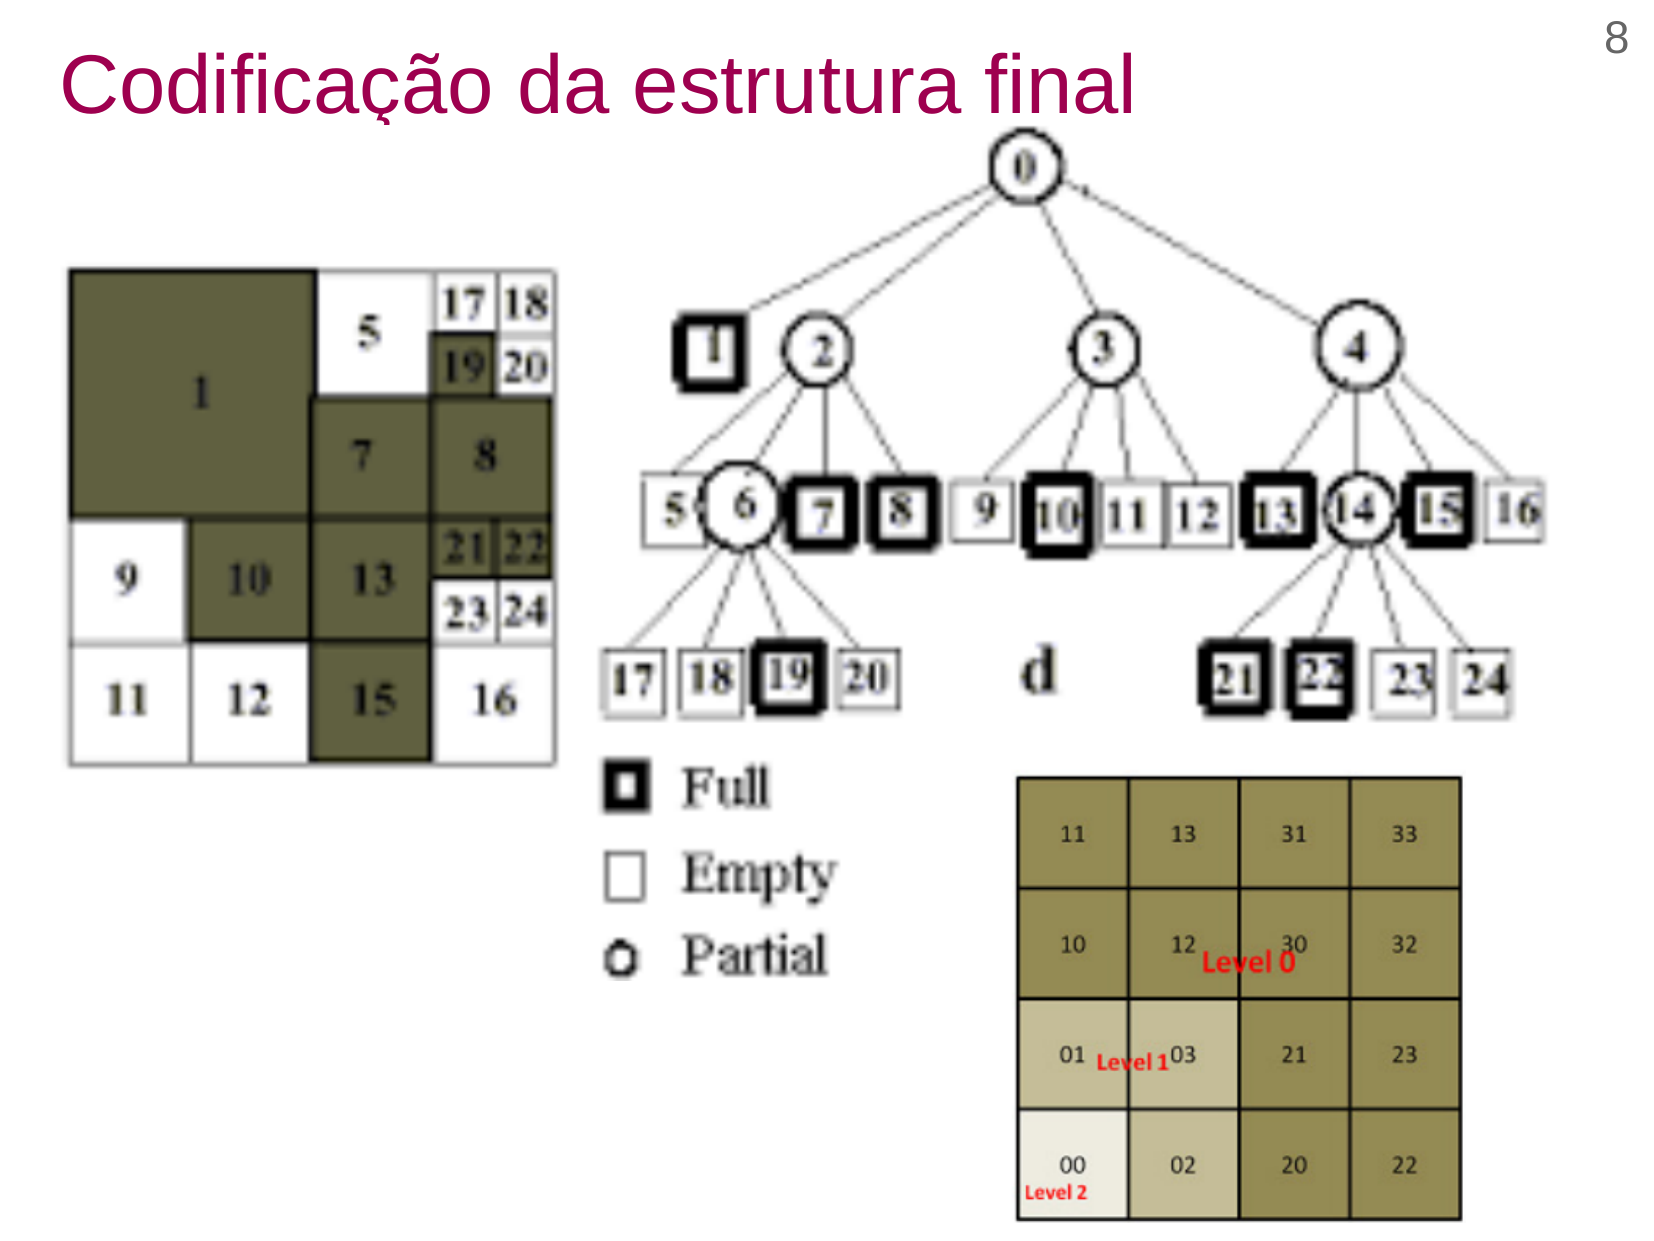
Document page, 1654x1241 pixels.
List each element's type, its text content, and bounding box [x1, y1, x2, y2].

title Codificação da estrutura final [59, 29, 1595, 148]
picture [59, 125, 1555, 1223]
